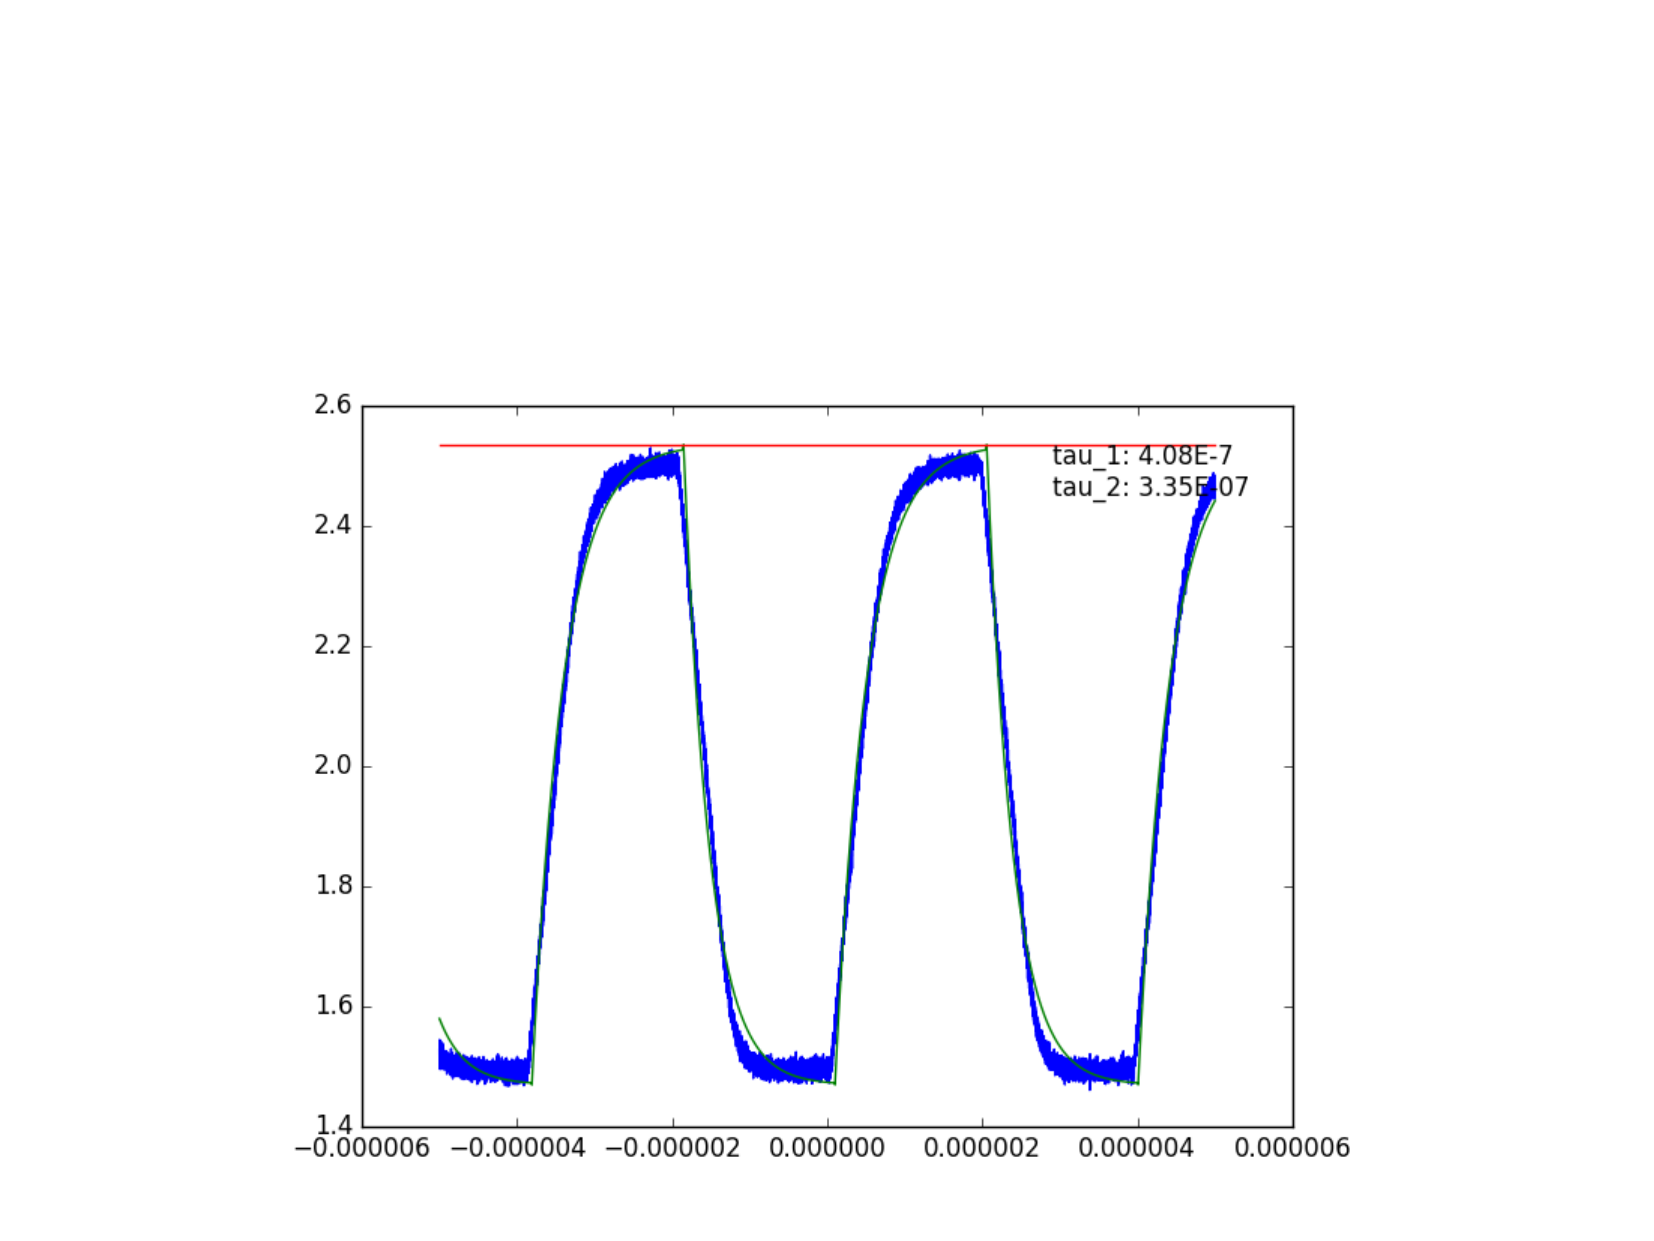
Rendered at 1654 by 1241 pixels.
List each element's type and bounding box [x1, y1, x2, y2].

picture [212, 316, 1413, 1217]
